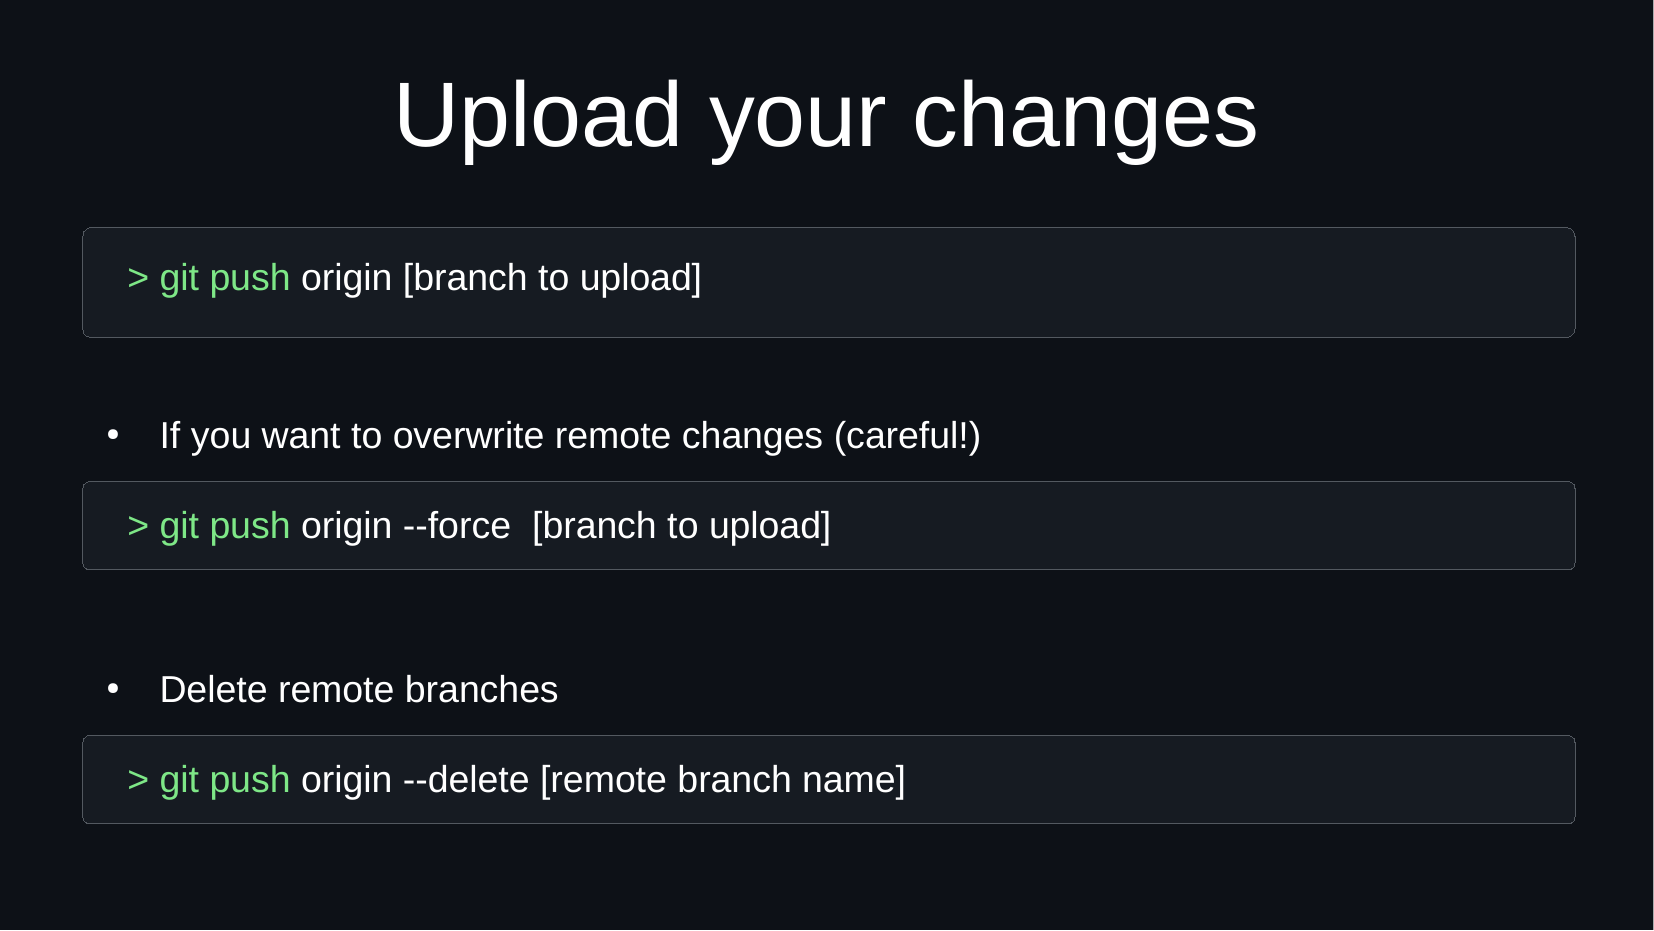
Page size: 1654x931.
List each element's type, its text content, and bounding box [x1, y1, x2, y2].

title Upload your changes [82, 37, 1571, 193]
text_box > git push origin --delete [remote branch name] [112, 750, 1576, 850]
text_box > git push origin --force [branch to upload] [112, 496, 1576, 596]
text_box [82, 481, 1576, 570]
text_box [82, 735, 1576, 824]
text_box [82, 227, 1576, 338]
list Delete remote branches [88, 668, 1577, 720]
list If you want to overwrite remote changes (careful!) [88, 414, 1577, 466]
text_box > git push origin [branch to upload] [112, 248, 1576, 313]
